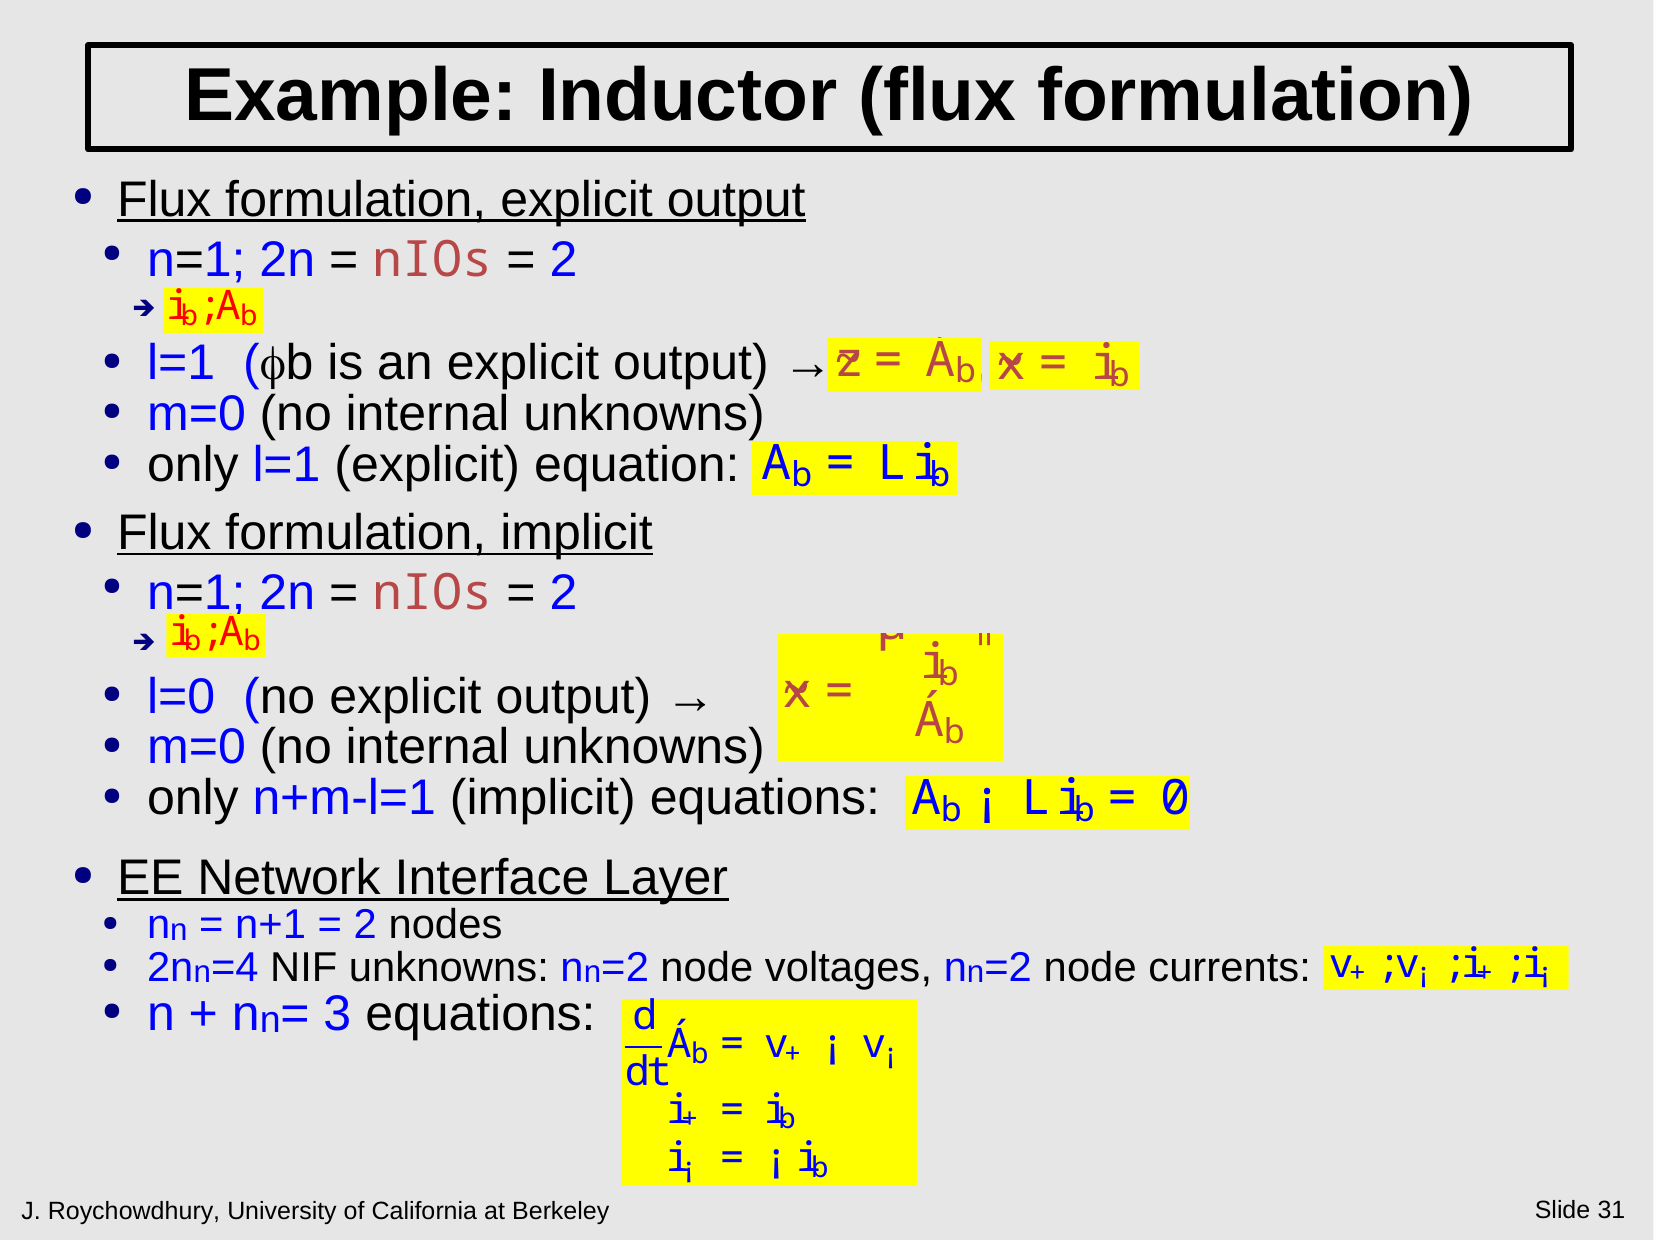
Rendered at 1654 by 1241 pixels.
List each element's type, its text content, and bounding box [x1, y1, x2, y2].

picture [163, 288, 264, 333]
picture [1322, 945, 1569, 991]
picture [989, 341, 1140, 390]
picture [620, 998, 917, 1186]
picture [752, 441, 958, 495]
picture [166, 613, 267, 659]
title Example: Inductor (flux formulation) [88, 45, 1572, 150]
picture [904, 776, 1191, 830]
list Flux formulation, explicit output n=1; 2n = nIOs = 2 l=1 (fb is an explicit output) → , m=0 (no internal unknowns) only l=1 (explicit) equation: Flux formulation, implicit n=1; 2n = nIOs = 2 l=0 (no explicit output) → m=0 (no internal unknowns) only n+m-l=1 (implicit) equations: EE Network Interface Layer nn = n+1 = 2 nodes 2nn=4 NIF unknowns: nn=2 node voltages, nn=2 node currents: n + nn= 3 equations: [41, 175, 1455, 1071]
picture [778, 633, 1004, 761]
picture [826, 337, 982, 392]
